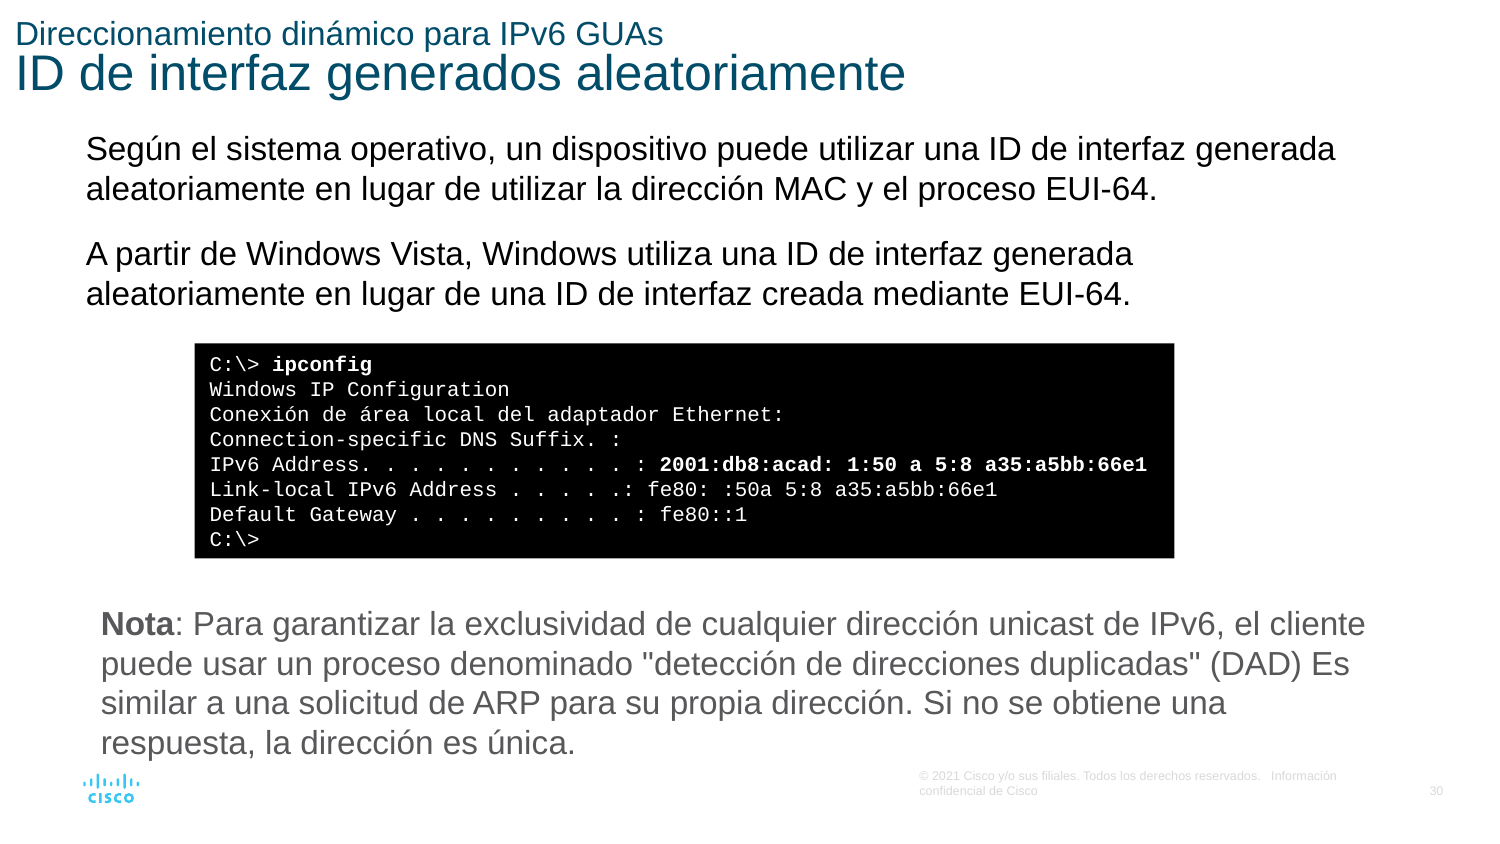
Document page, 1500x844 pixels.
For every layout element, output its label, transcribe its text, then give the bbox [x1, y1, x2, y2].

text_box Nota: Para garantizar la exclusividad de cualquier dirección unicast de IPv6, el cliente puede usar un proceso denominado "detección de direcciones duplicadas" (DAD) Es similar a una solicitud de ARP para su propia dirección. Si no se obtiene una respuesta, la dirección es única. [86, 594, 1385, 769]
list Según el sistema operativo, un dispositivo puede utilizar una ID de interfaz generada aleatoriamente en lugar de utilizar la dirección MAC y el proceso EUI-64. A partir de Windows Vista, Windows utiliza una ID de interfaz generada aleatoriamente en lugar de una ID de interfaz creada mediante EUI-64. [70, 120, 1369, 308]
title Direccionamiento dinámico para IPv6 GUAs ID de interfaz generados aleatoriamente [0, 0, 1369, 121]
text_box C:\> ipconfig Windows IP Configuration Conexión de área local del adaptador Ethernet: Connection-specific DNS Suffix. : IPv6 Address. . . . . . . . . . . : 2001:db8:acad: 1:50 a 5:8 a35:a5bb:66e1 Link-local IPv6 Address . . . . .: fe80: :50a 5:8 a35:a5bb:66e1 Default Gateway . . . . . . . . . : fe80::1 C:\> [194, 343, 1175, 559]
